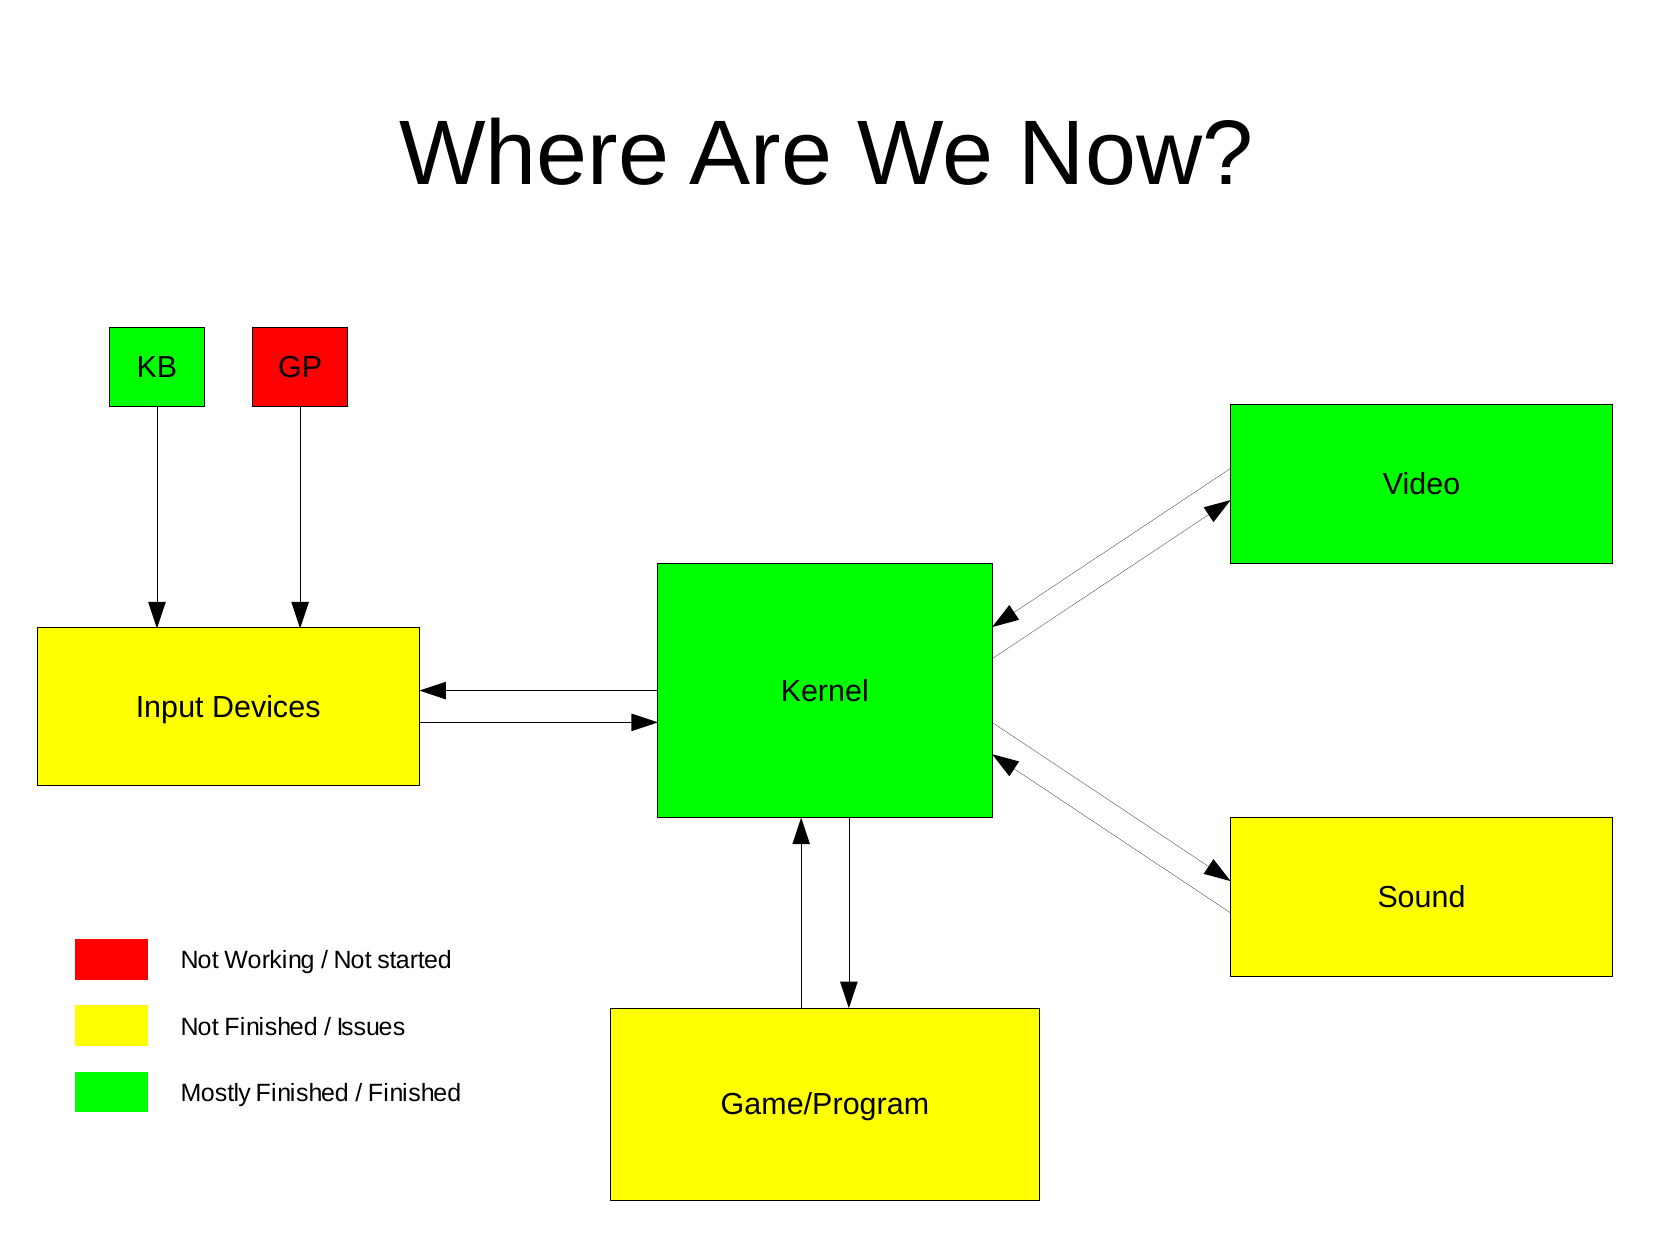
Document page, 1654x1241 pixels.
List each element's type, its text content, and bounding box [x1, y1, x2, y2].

text_box GP [252, 327, 348, 407]
text_box Kernel [657, 693, 993, 818]
chart [568, 558, 1102, 693]
title Where Are We Now? [82, 56, 1571, 250]
text_box Input Devices [37, 627, 420, 786]
text_box Video [1230, 404, 1613, 564]
text_box Game/Program [610, 1008, 1040, 1201]
text_box Sound [1230, 817, 1613, 977]
text_box KB [109, 327, 205, 407]
chart [75, 939, 623, 1115]
